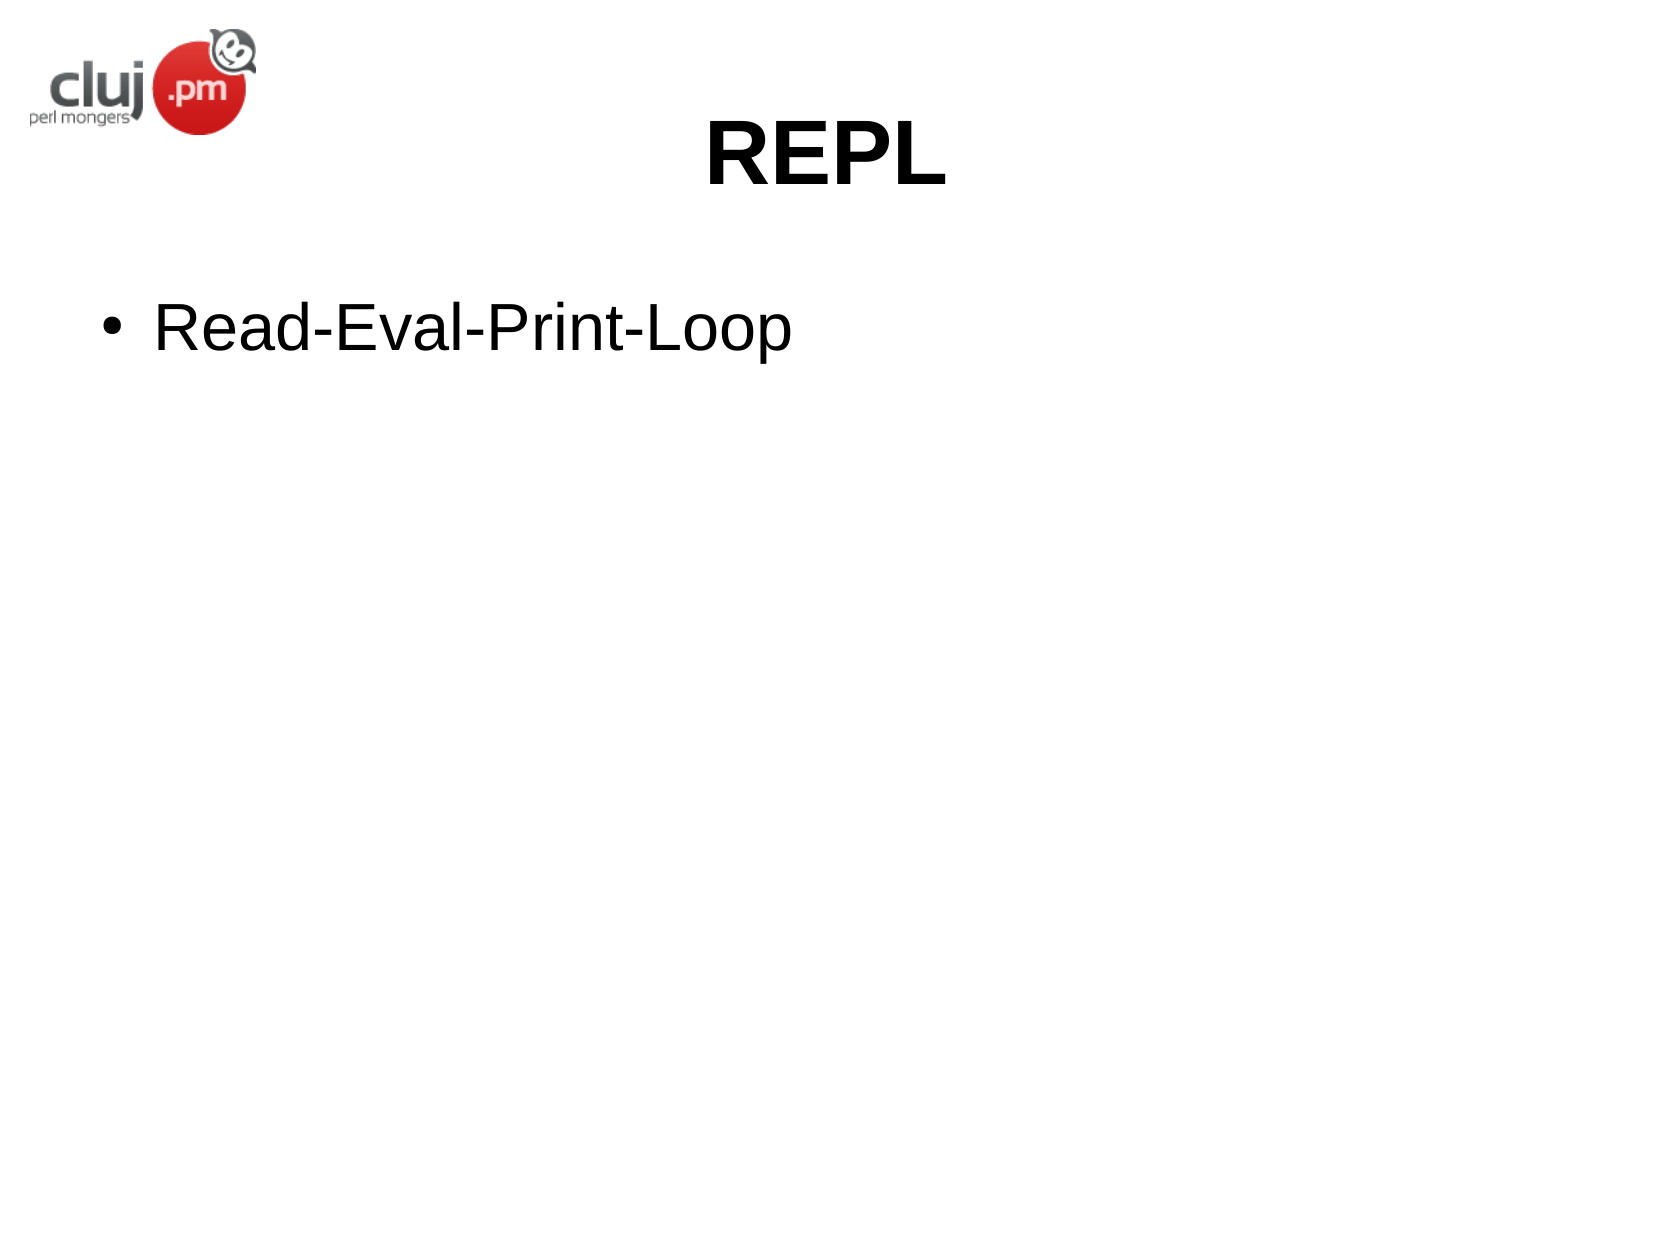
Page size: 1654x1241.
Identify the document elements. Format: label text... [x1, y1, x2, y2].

picture [30, 29, 256, 135]
title REPL [82, 49, 1571, 257]
list Read-Eval-Print-Loop [82, 290, 1538, 1010]
